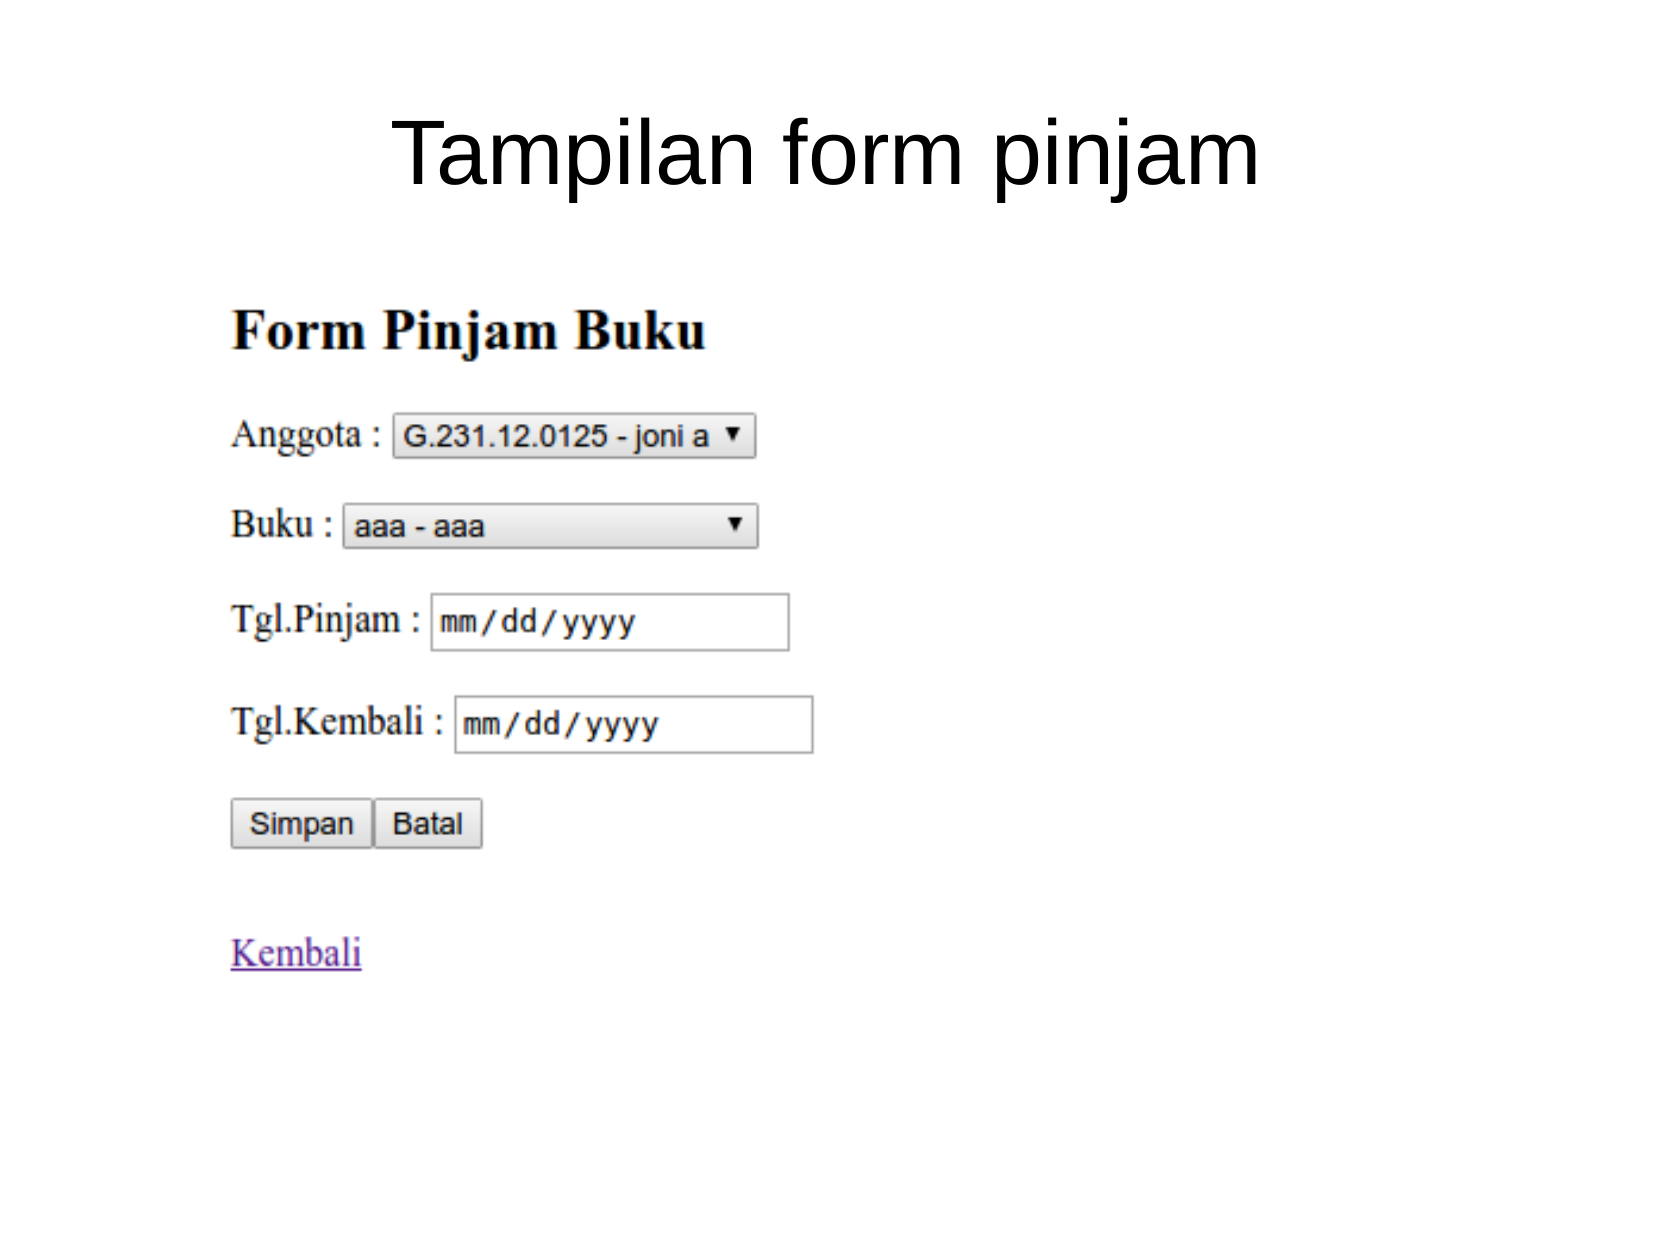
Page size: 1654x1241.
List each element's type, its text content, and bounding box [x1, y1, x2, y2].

picture [217, 284, 931, 1036]
title Tampilan form pinjam [82, 49, 1571, 257]
